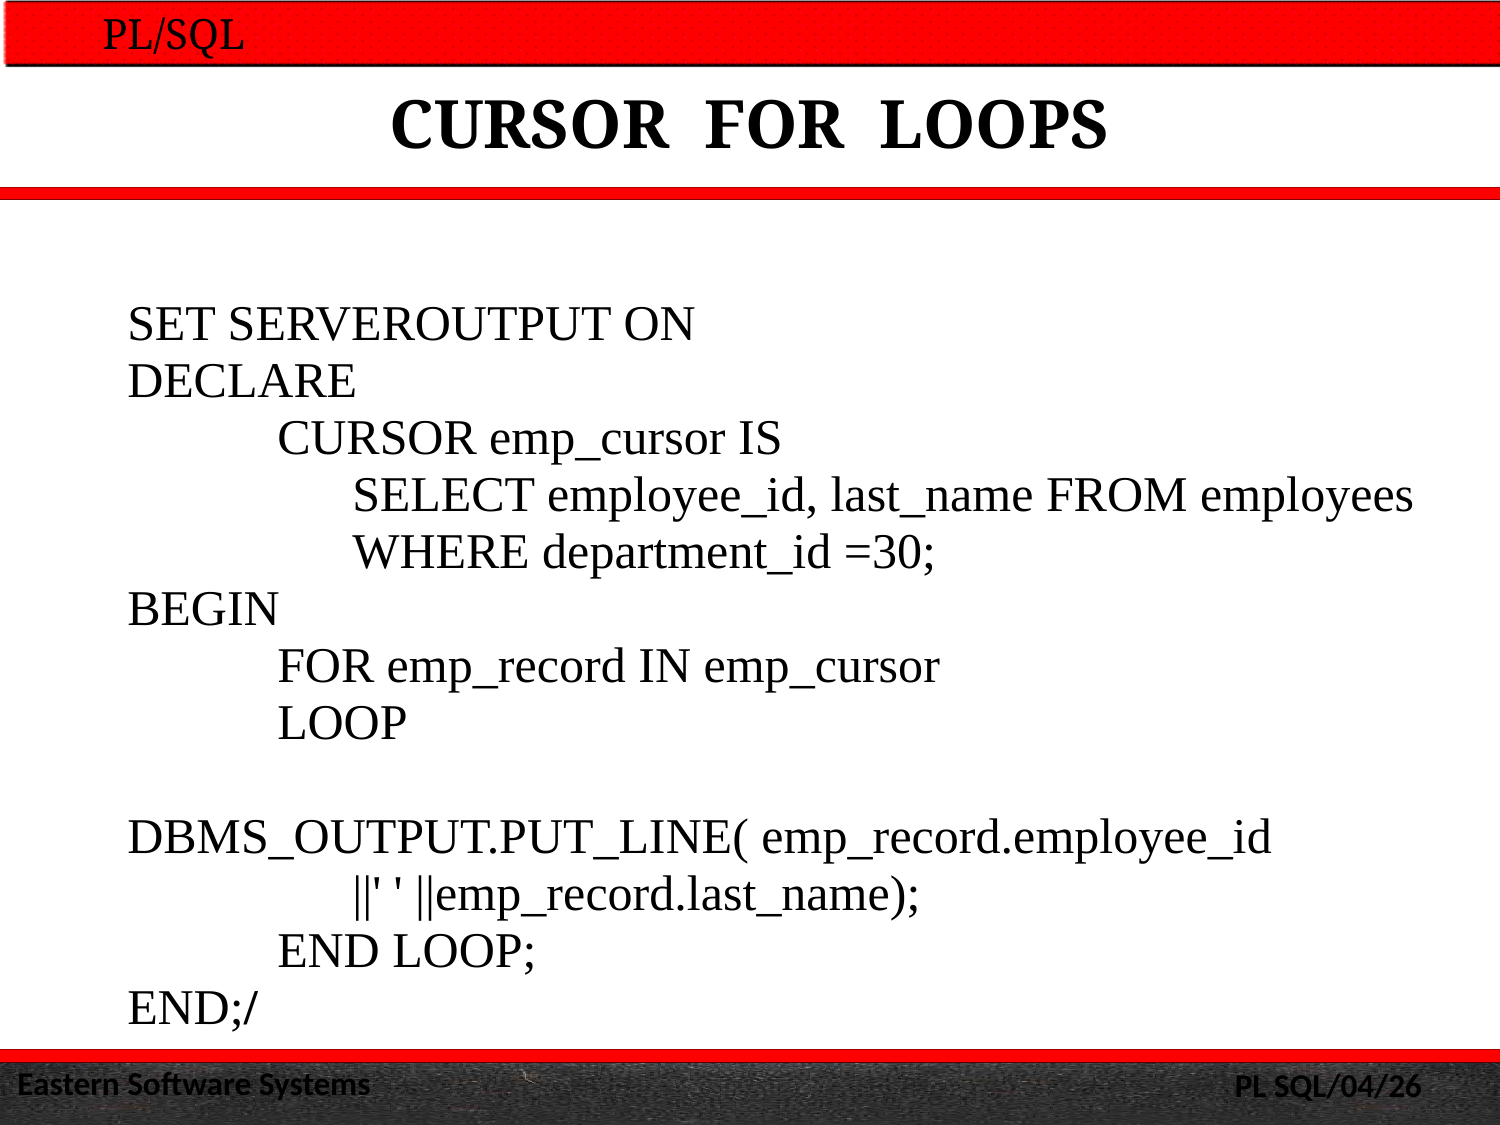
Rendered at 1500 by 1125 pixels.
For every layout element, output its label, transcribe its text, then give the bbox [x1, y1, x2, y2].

text_box Eastern Software Systems [2, 1054, 394, 1110]
picture [0, 1049, 1500, 1125]
text_box SET SERVEROUTPUT ON DECLARE CURSOR emp_cursor IS SELECT employee_id, last_name FROM employees WHERE department_id =30; BEGIN FOR emp_record IN emp_cursor LOOP DBMS_OUTPUT.PUT_LINE( emp_record.employee_id ||' ' ||emp_record.last_name); END LOOP; END;/ [112, 287, 1450, 1044]
picture [0, 0, 1500, 69]
text_box PL SQL/04/26 [379, 1056, 1500, 1125]
picture [0, 187, 1500, 200]
text_box CURSOR FOR LOOPS [0, 74, 1500, 170]
text_box PL/SQL [87, 0, 288, 65]
